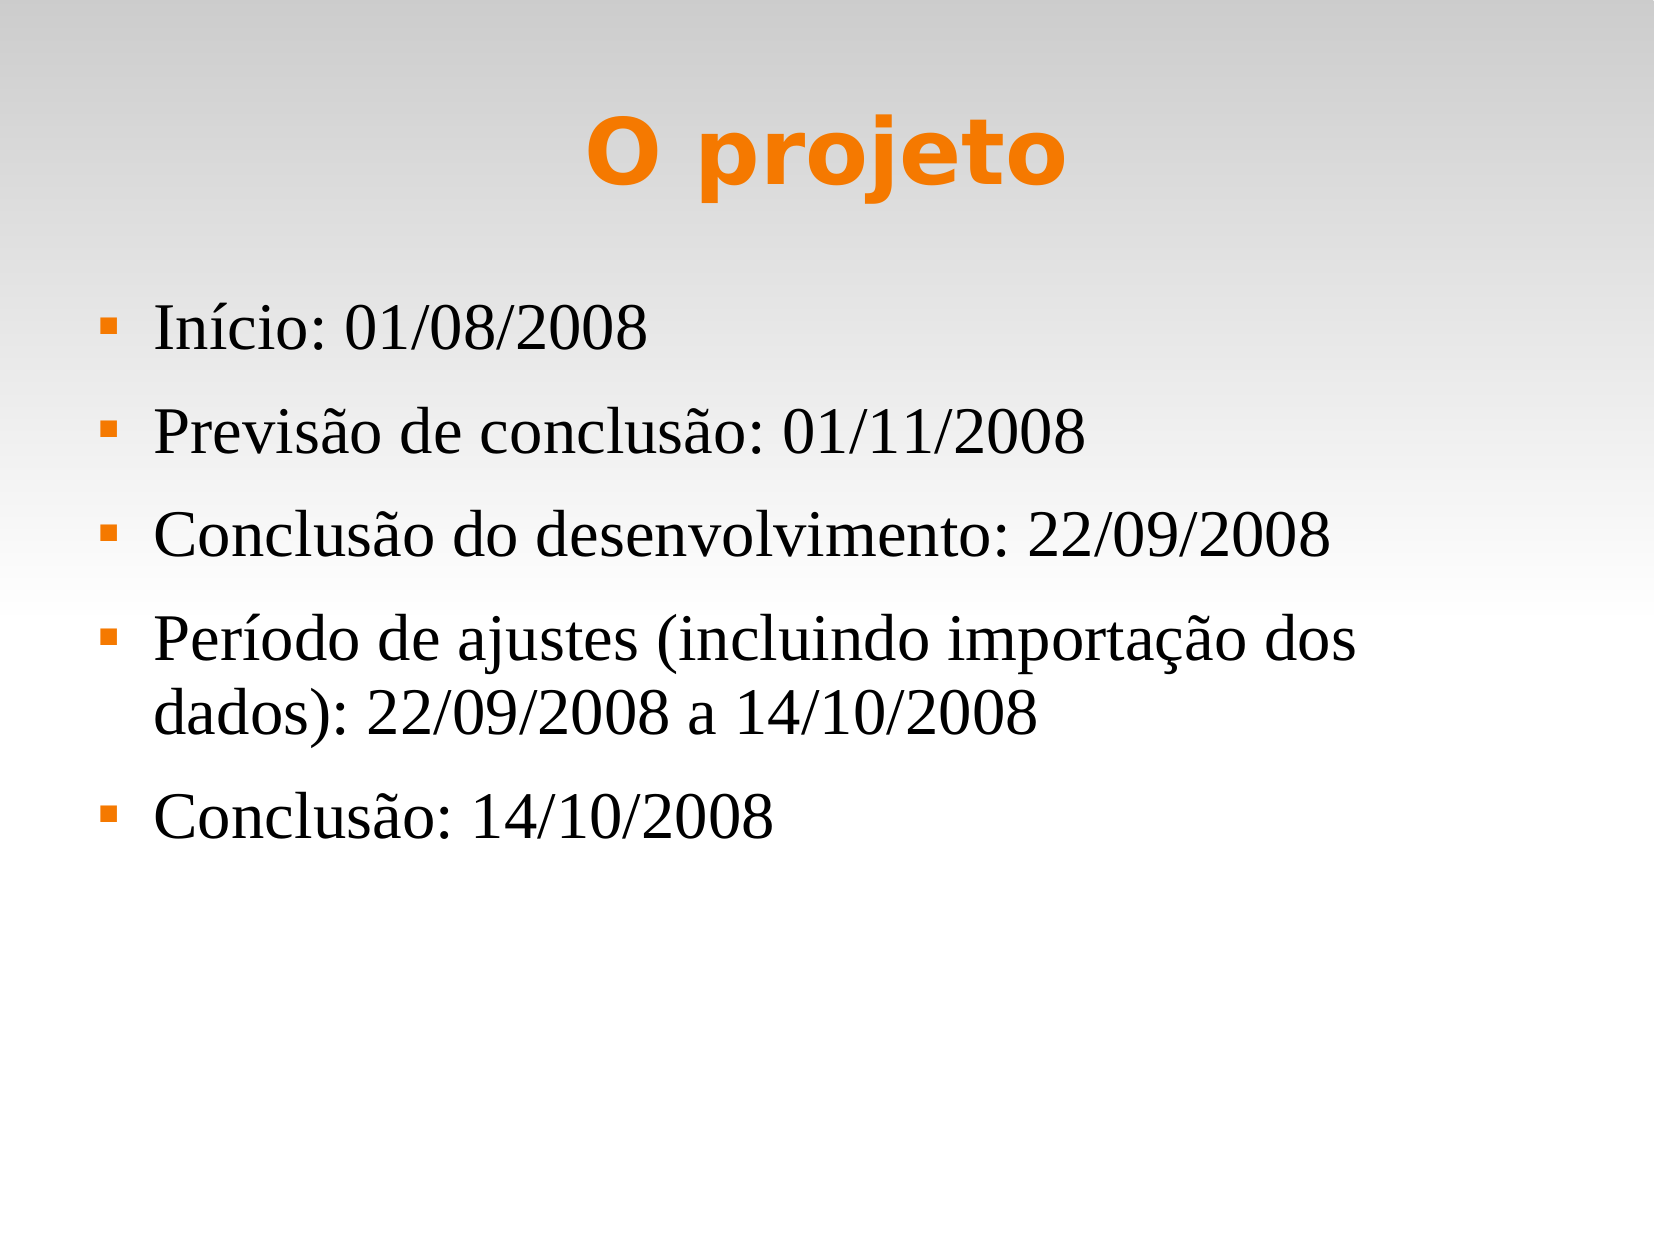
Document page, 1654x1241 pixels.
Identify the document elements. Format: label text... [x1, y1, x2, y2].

list Início: 01/08/2008 Previsão de conclusão: 01/11/2008 Conclusão do desenvolvimento: 22/09/2008 Período de ajustes (incluindo importação dos dados): 22/09/2008 a 14/10/2008 Conclusão: 14/10/2008 [82, 290, 1571, 1109]
title O projeto [82, 49, 1571, 257]
